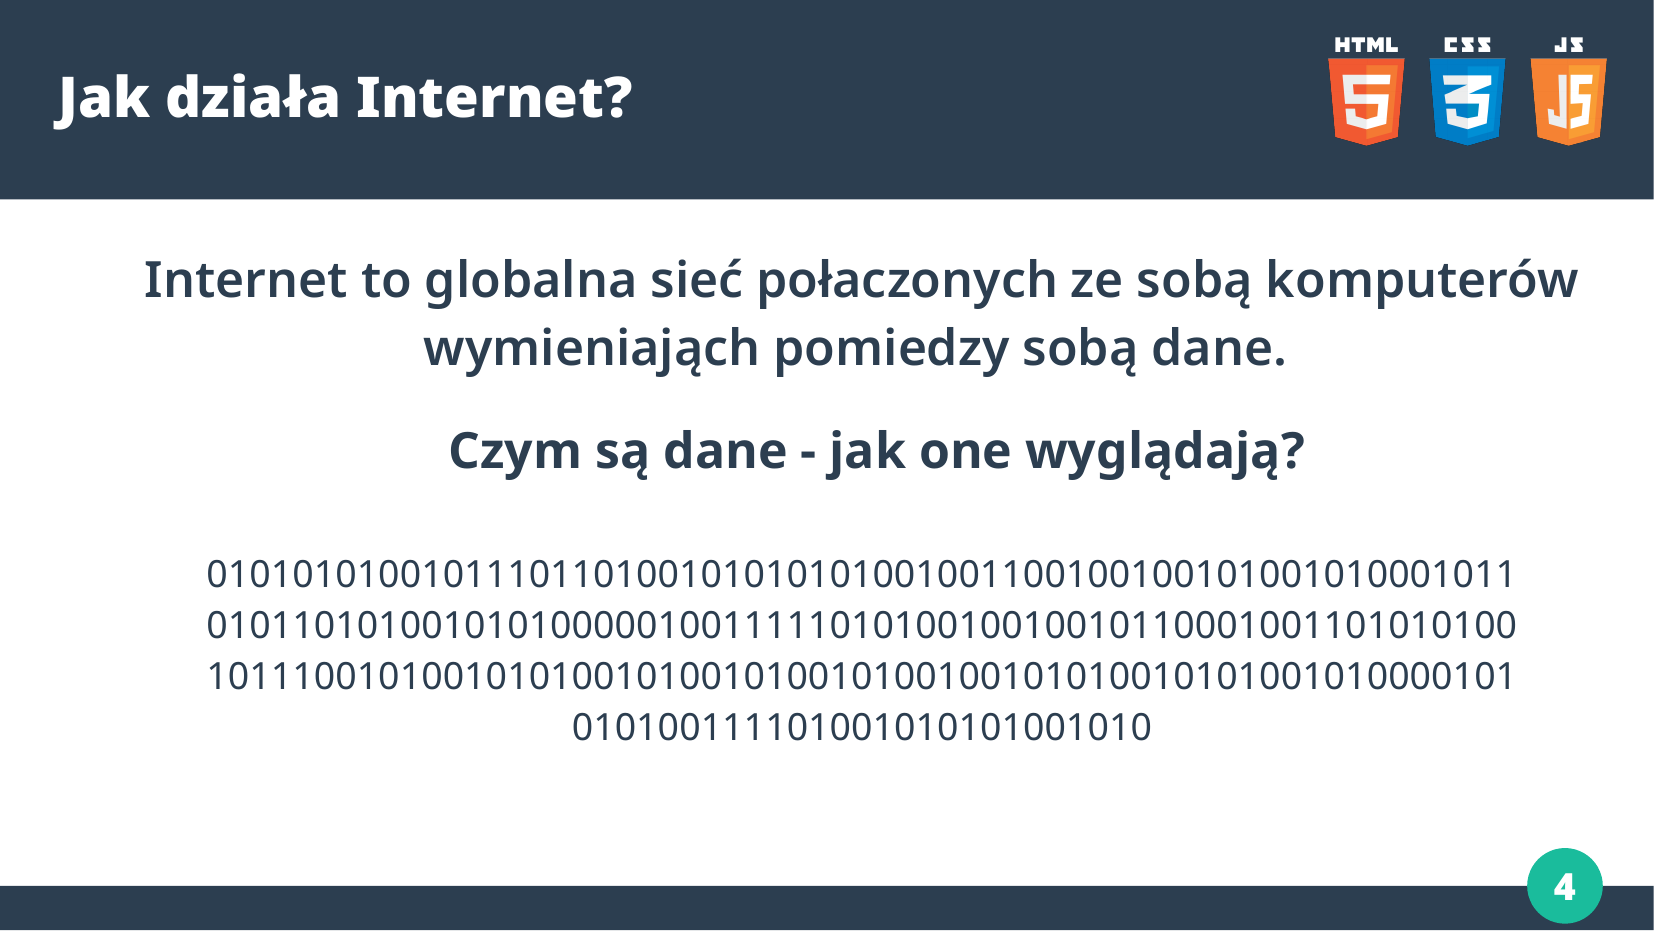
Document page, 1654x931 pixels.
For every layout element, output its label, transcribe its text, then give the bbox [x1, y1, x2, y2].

list Internet to globalna sieć połaczonych ze sobą komputerów wymieniająch pomiedzy sobą dane. [59, 243, 1595, 384]
title Jak działa Internet? [59, 37, 1595, 156]
text_box 010101010010111011010010101010100100110010010010100101000101101011010100101010000010011111010100100100101100010011010101001011100101001010100101001010010100100101010010101001010000101010100111101001010101001010 [118, 531, 1536, 768]
picture [1328, 37, 1607, 146]
text_box Czym są dane - jak one wyglądają? [177, 411, 1506, 531]
